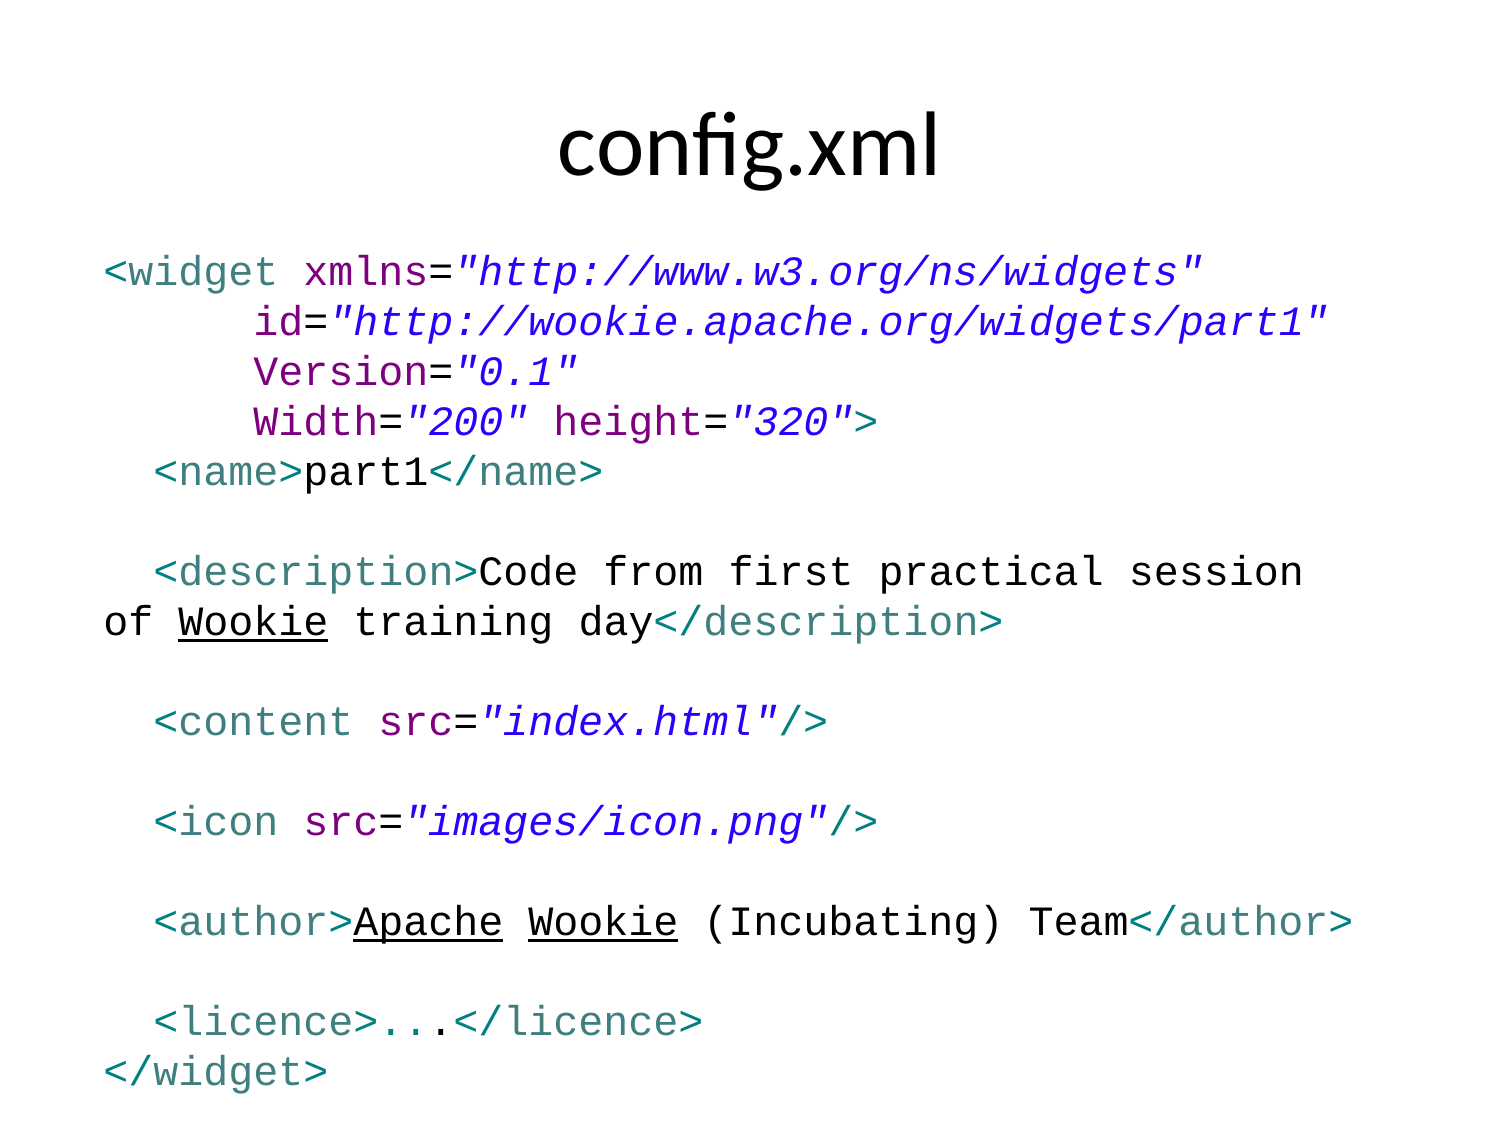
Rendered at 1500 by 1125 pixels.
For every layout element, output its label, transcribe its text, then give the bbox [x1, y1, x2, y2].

title config.xml [75, 45, 1426, 233]
text_box <widget xmlns="http://www.w3.org/ns/widgets" id="http://wookie.apache.org/widgets/part1" Version="0.1" Width="200" height="320"> <name>part1</name> <description>Code from first practical session of Wookie training day</description> <content src="index.html"/> <icon src="images/icon.png"/> <author>Apache Wookie (Incubating) Team</author> <licence>...</licence> </widget> [88, 236, 1388, 1102]
